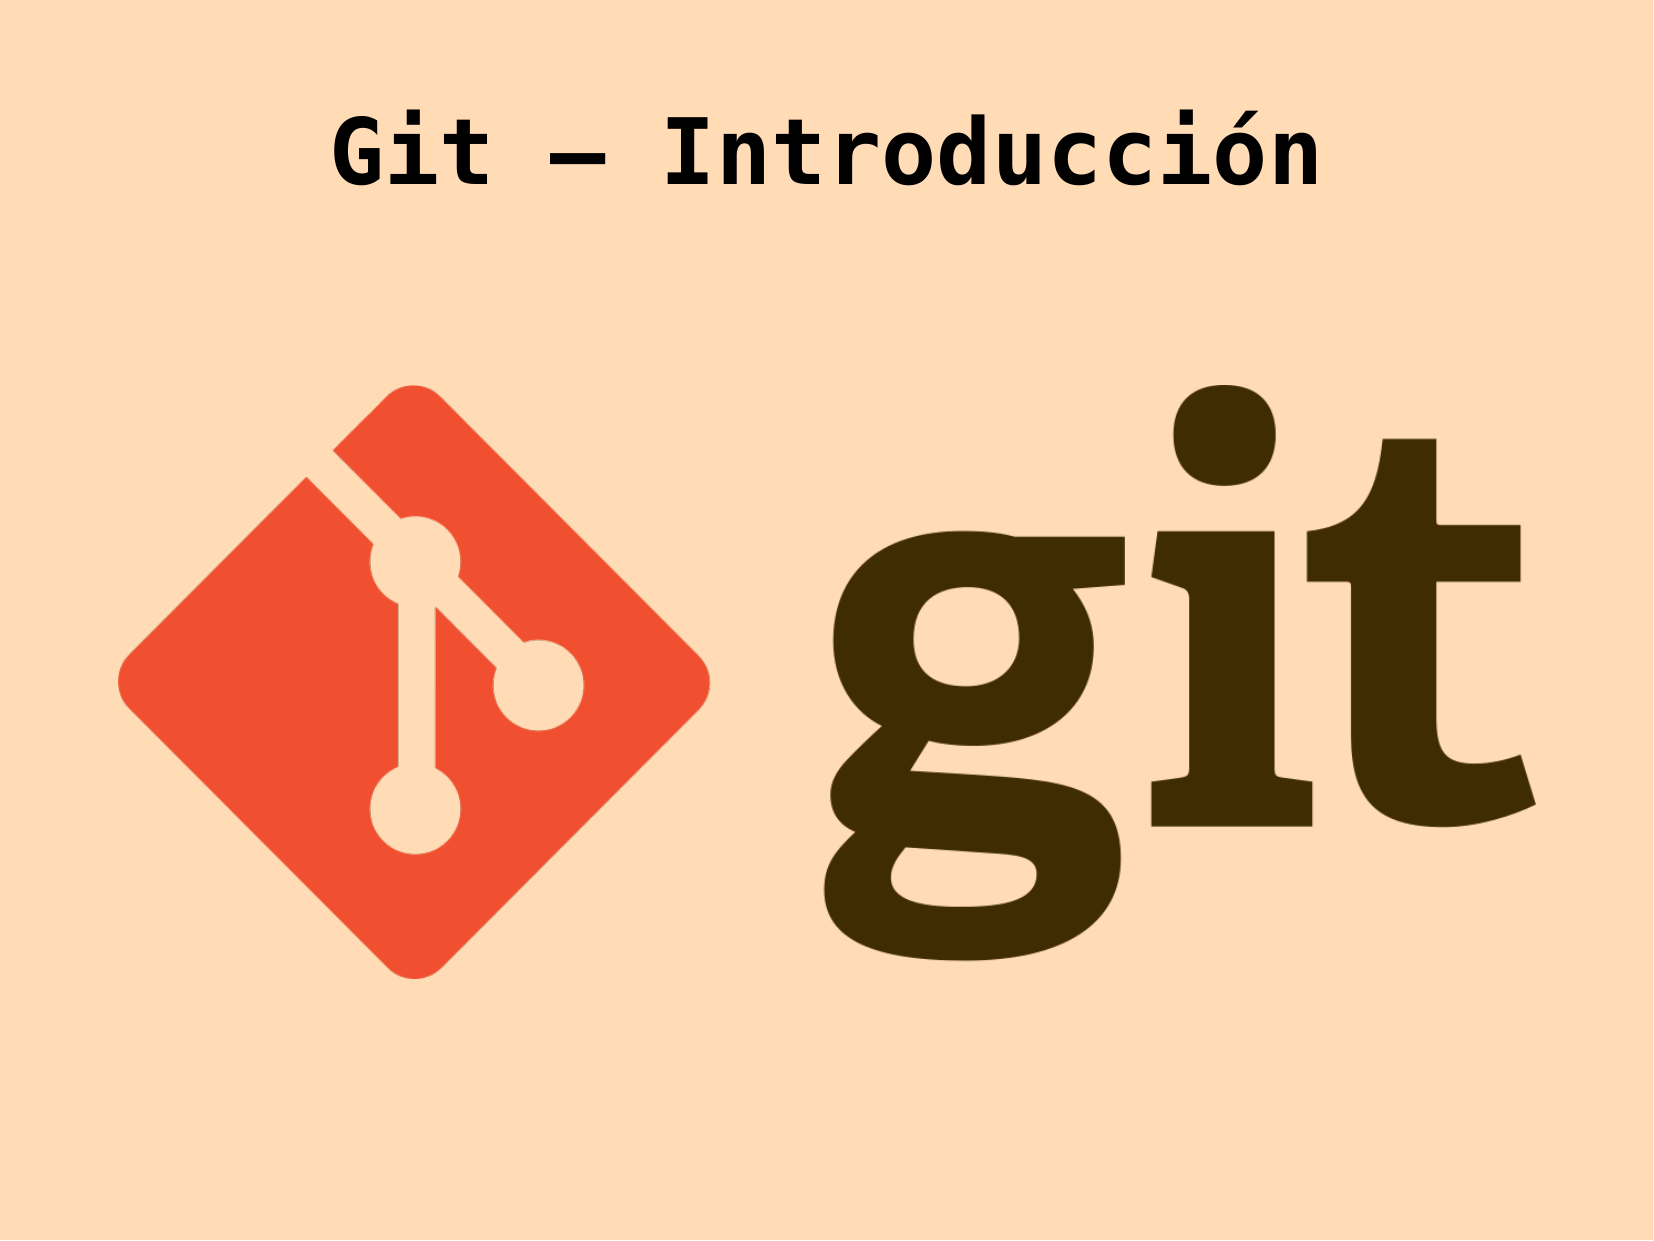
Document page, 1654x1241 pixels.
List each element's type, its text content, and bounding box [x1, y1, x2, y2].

picture [118, 385, 1536, 979]
title Git – Introducción [82, 49, 1571, 257]
